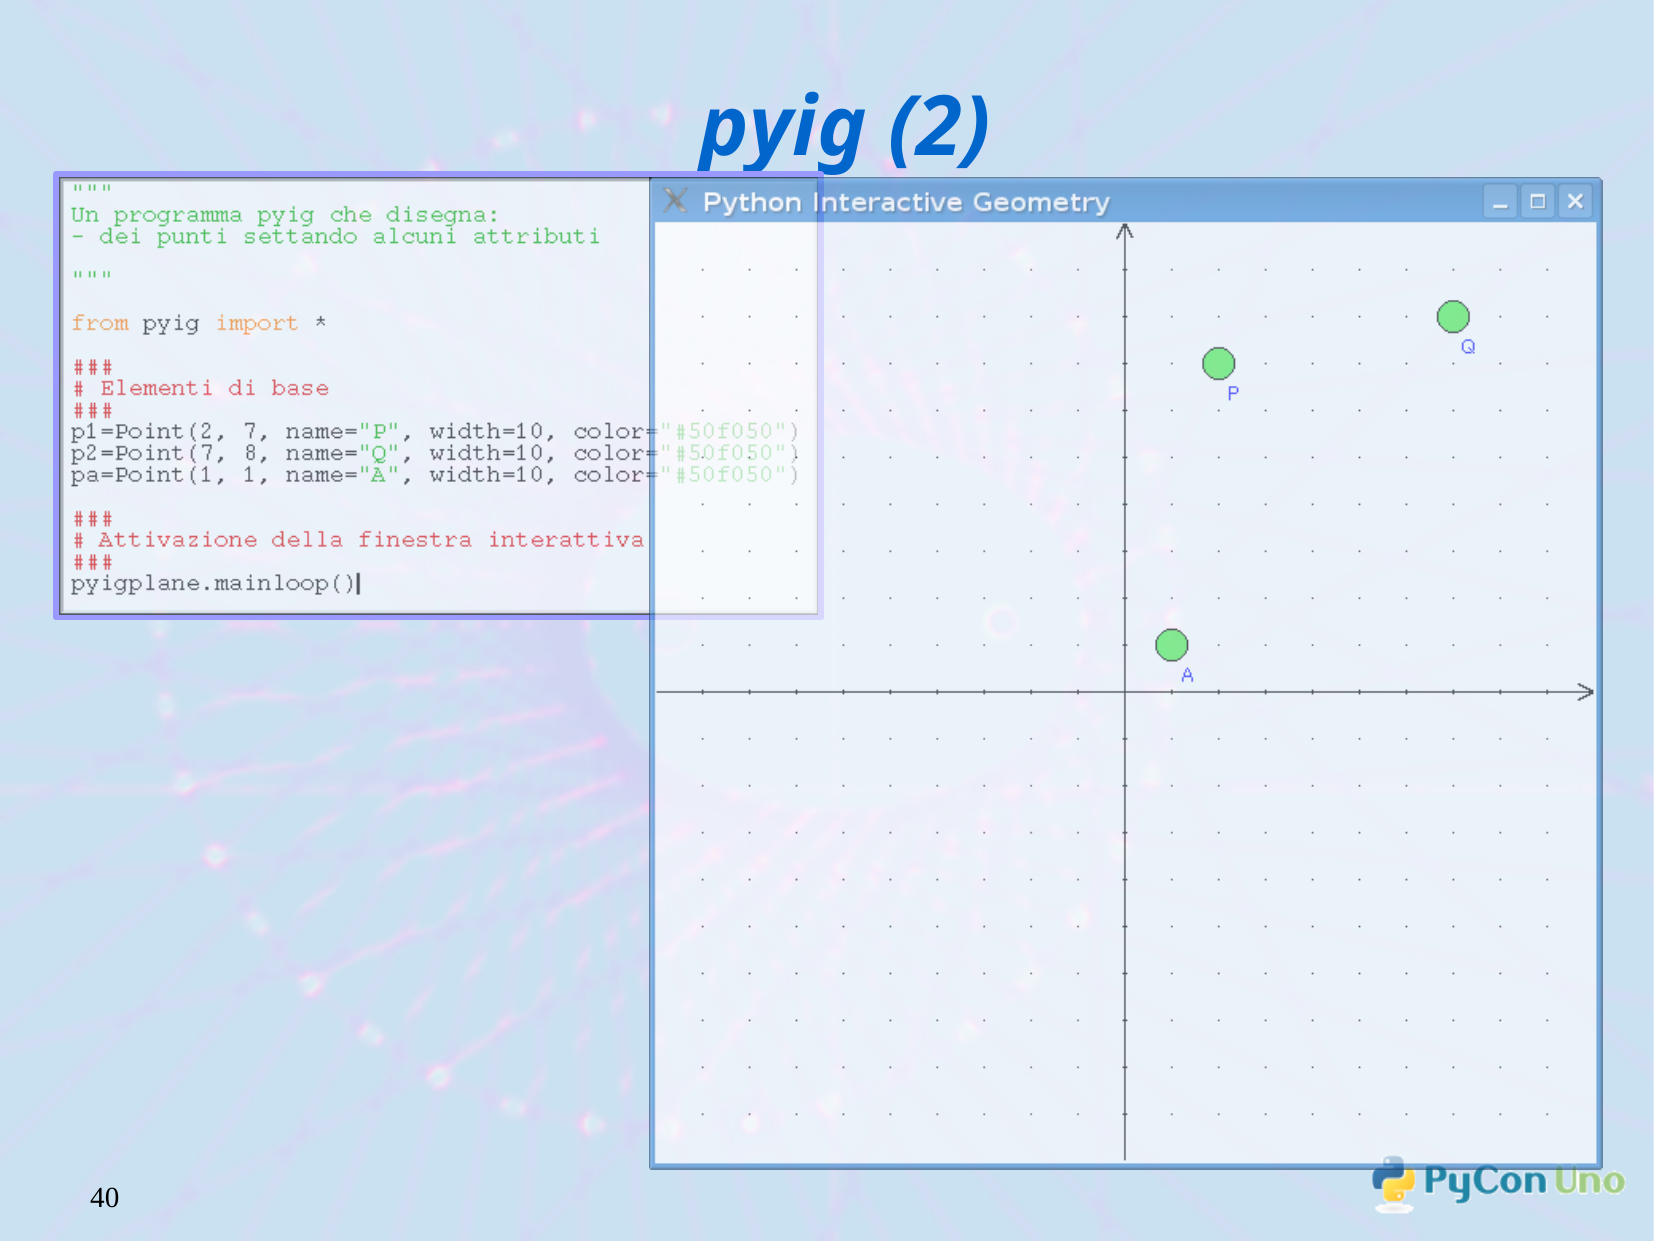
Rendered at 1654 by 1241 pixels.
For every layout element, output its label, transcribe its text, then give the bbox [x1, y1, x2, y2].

picture [0, 0, 1654, 1241]
title pyig (2) [139, 19, 1552, 177]
